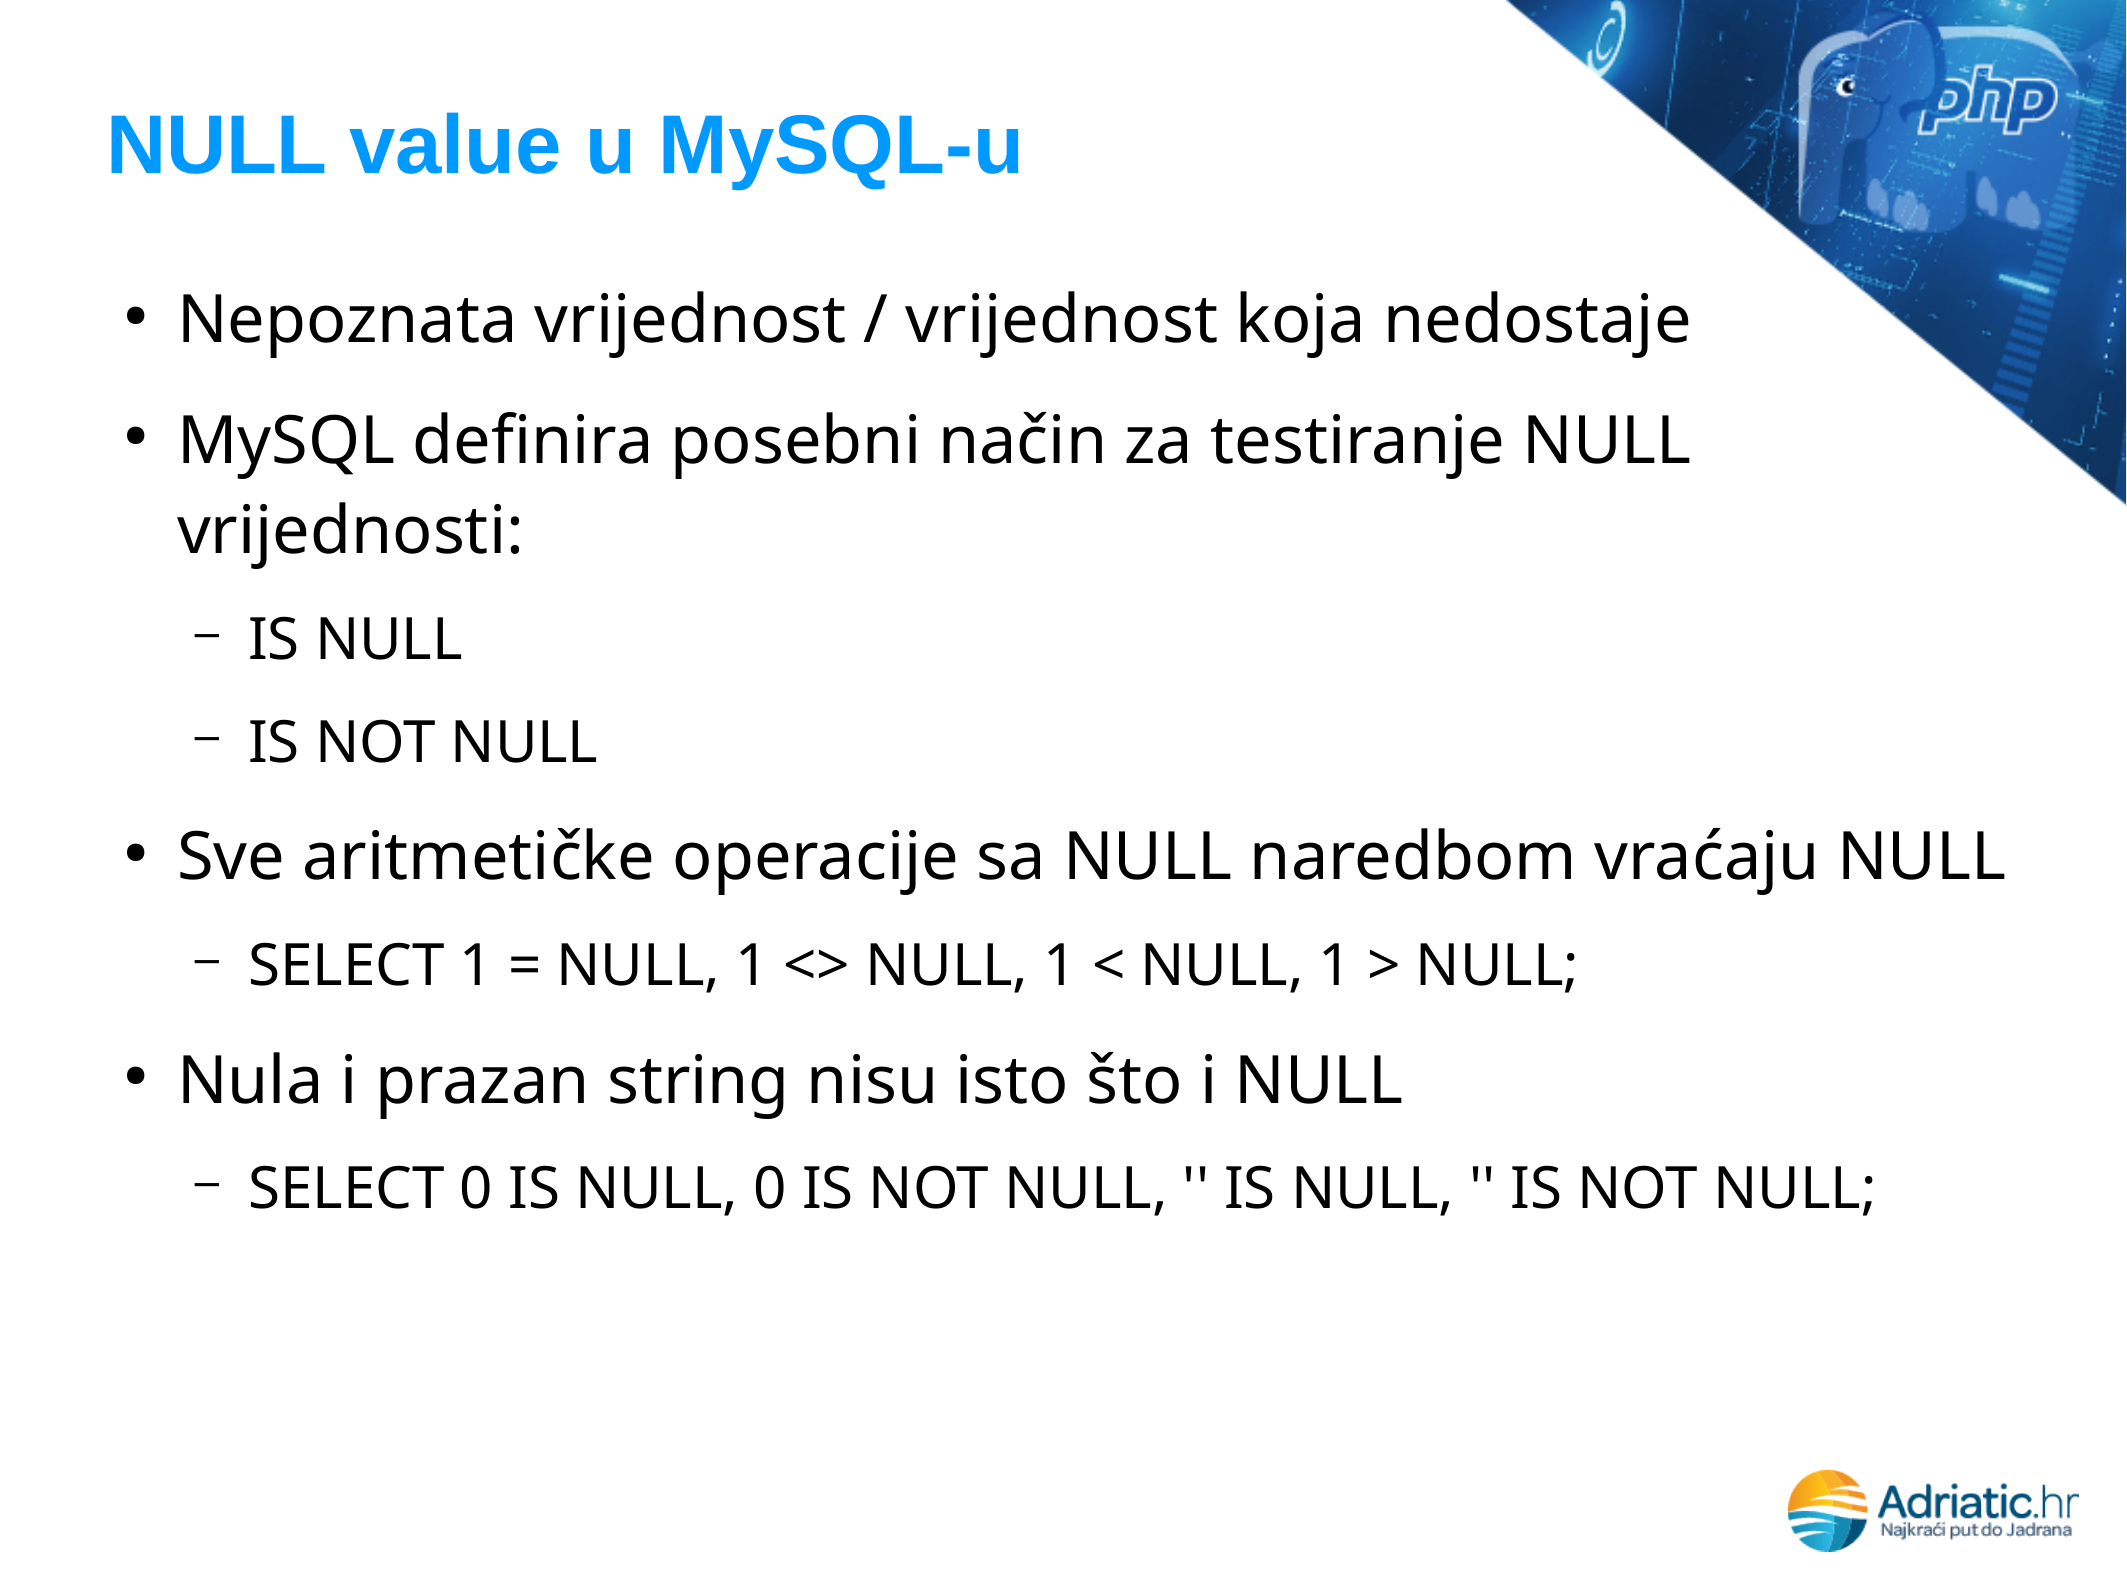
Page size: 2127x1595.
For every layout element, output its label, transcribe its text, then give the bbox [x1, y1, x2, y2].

picture [1505, 0, 2127, 625]
title NULL value u MySQL-u [106, 70, 1630, 219]
picture [1788, 1470, 2079, 1552]
list Nepoznata vrijednost / vrijednost koja nedostaje MySQL definira posebni način za testiranje NULL vrijednosti: IS NULL IS NOT NULL Sve aritmetičke operacije sa NULL naredbom vraćaju NULL SELECT 1 = NULL, 1 <> NULL, 1 < NULL, 1 > NULL; Nula i prazan string nisu isto što i NULL SELECT 0 IS NULL, 0 IS NOT NULL, '' IS NULL, '' IS NOT NULL; [106, 271, 2020, 1453]
